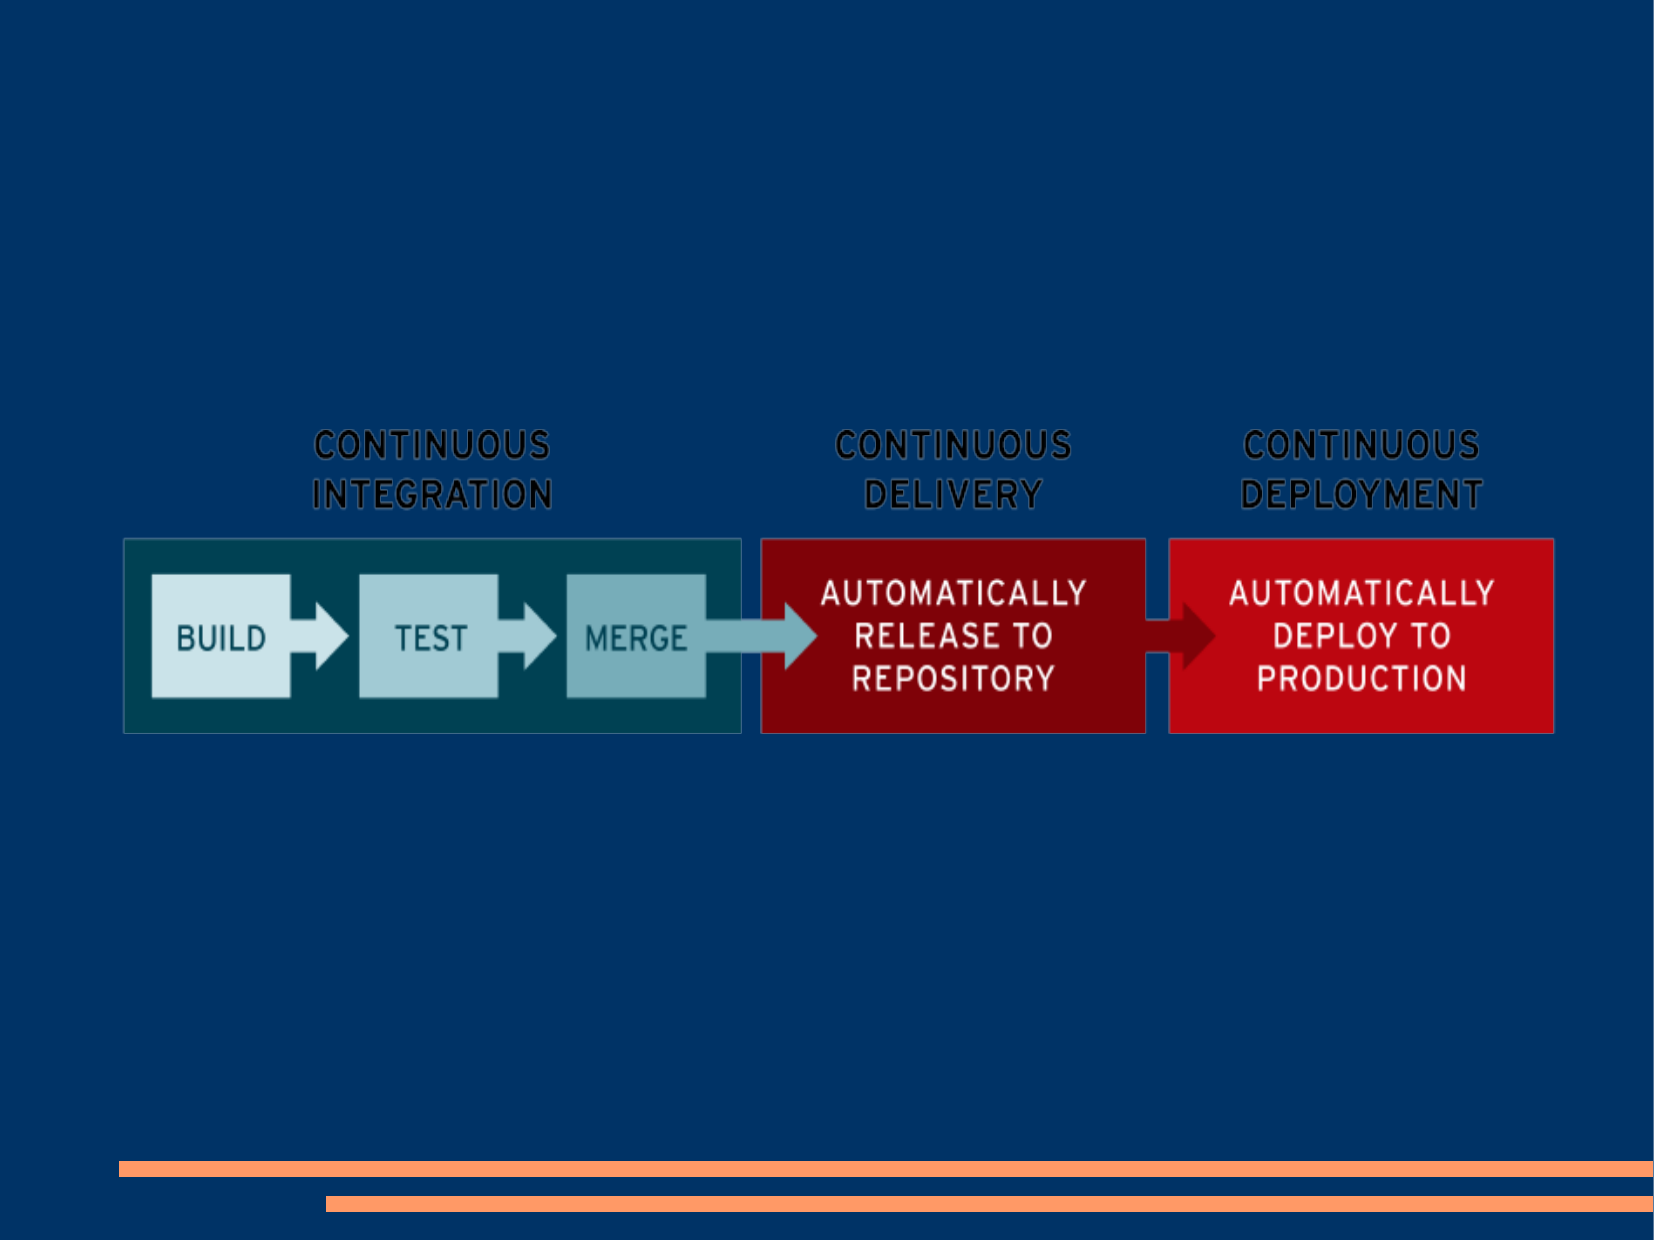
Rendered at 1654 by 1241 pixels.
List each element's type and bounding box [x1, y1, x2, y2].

picture [121, 425, 1561, 738]
